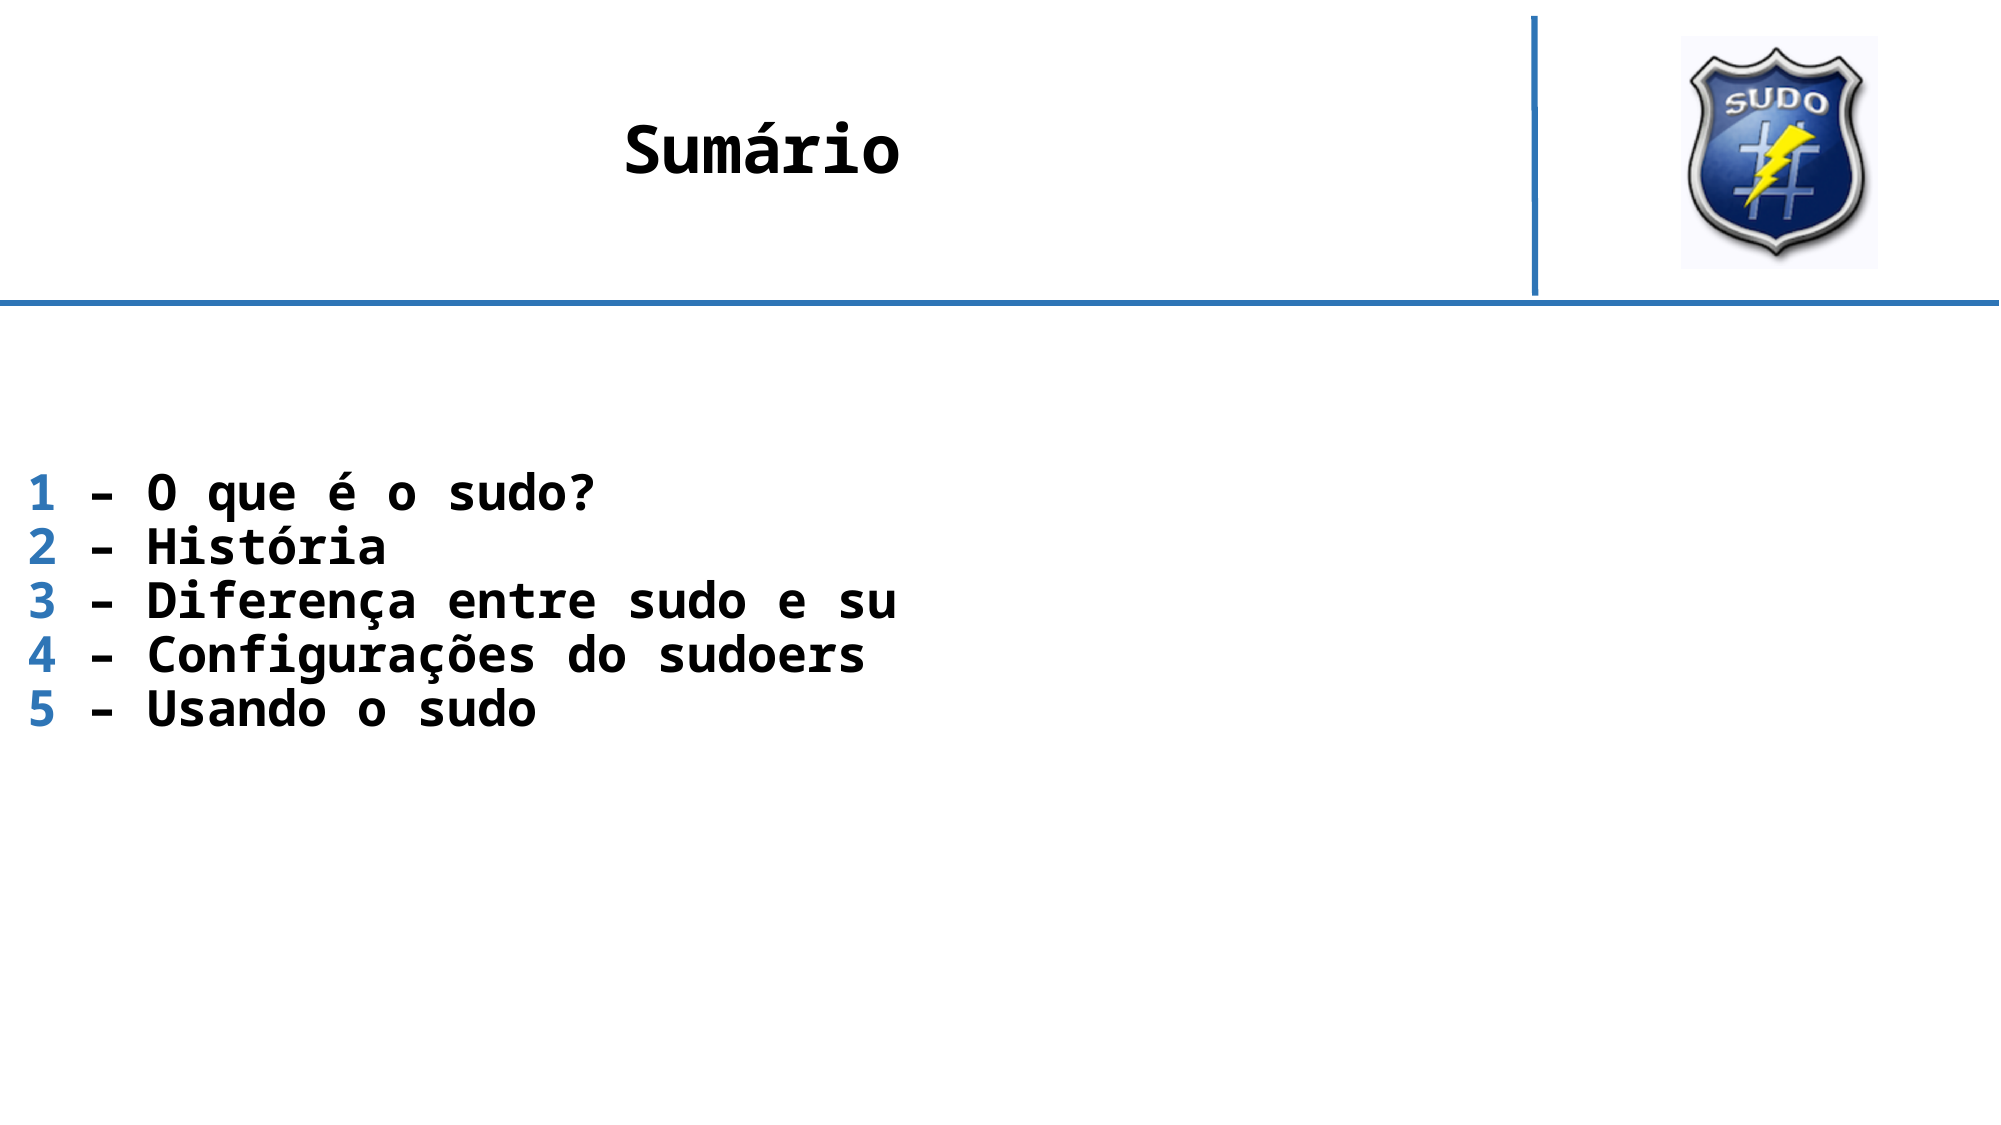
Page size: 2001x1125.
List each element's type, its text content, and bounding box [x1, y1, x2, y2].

picture [1681, 36, 1878, 269]
text_box Sumário [12, 14, 1513, 291]
title 1 – O que é o sudo? 2 – História 3 – Diferença entre sudo e su 4 – Configurações do sudoers 5 – Usando o sudo [12, 459, 1986, 1109]
